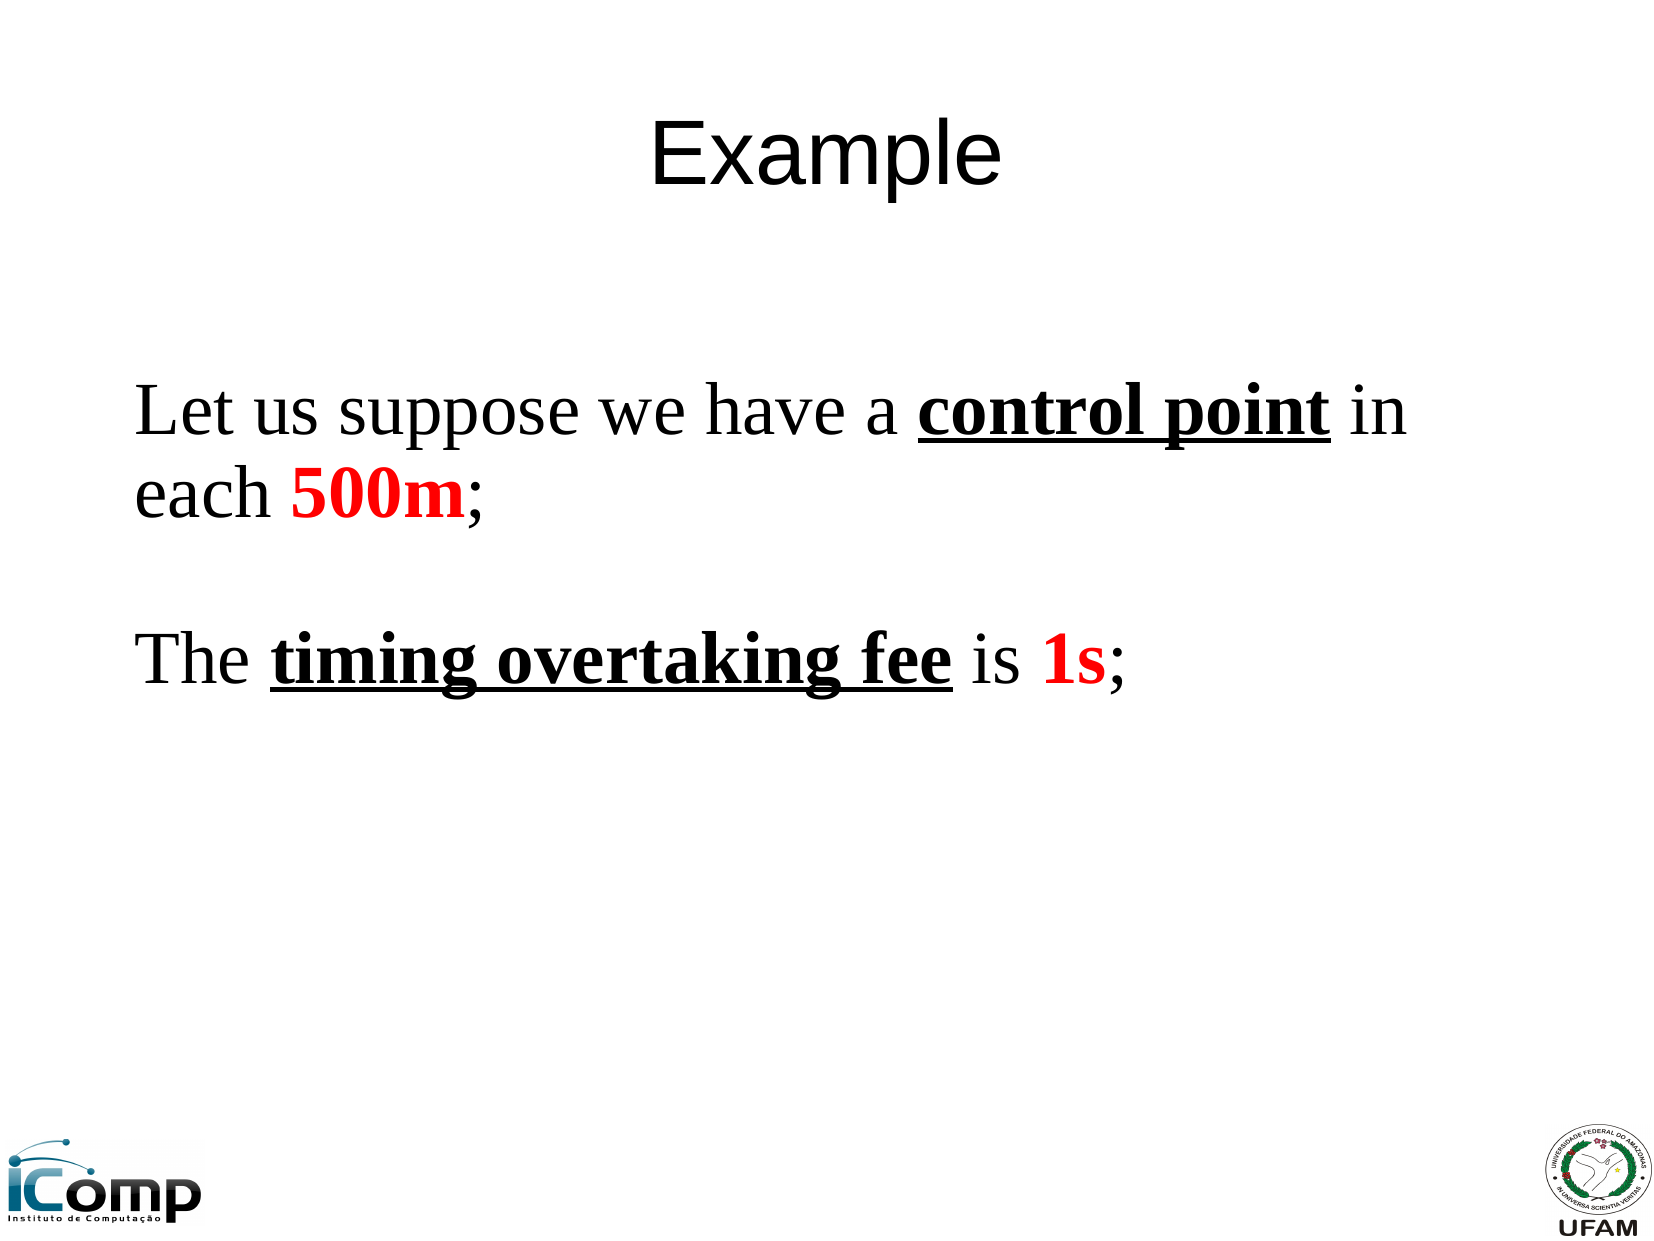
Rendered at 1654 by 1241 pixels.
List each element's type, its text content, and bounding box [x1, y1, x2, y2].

title Example [82, 49, 1571, 257]
picture [1545, 1124, 1652, 1236]
picture [5, 1139, 205, 1226]
text_box Let us suppose we have a control point in each 500m; The timing overtaking fee is 1s; [120, 360, 1531, 707]
